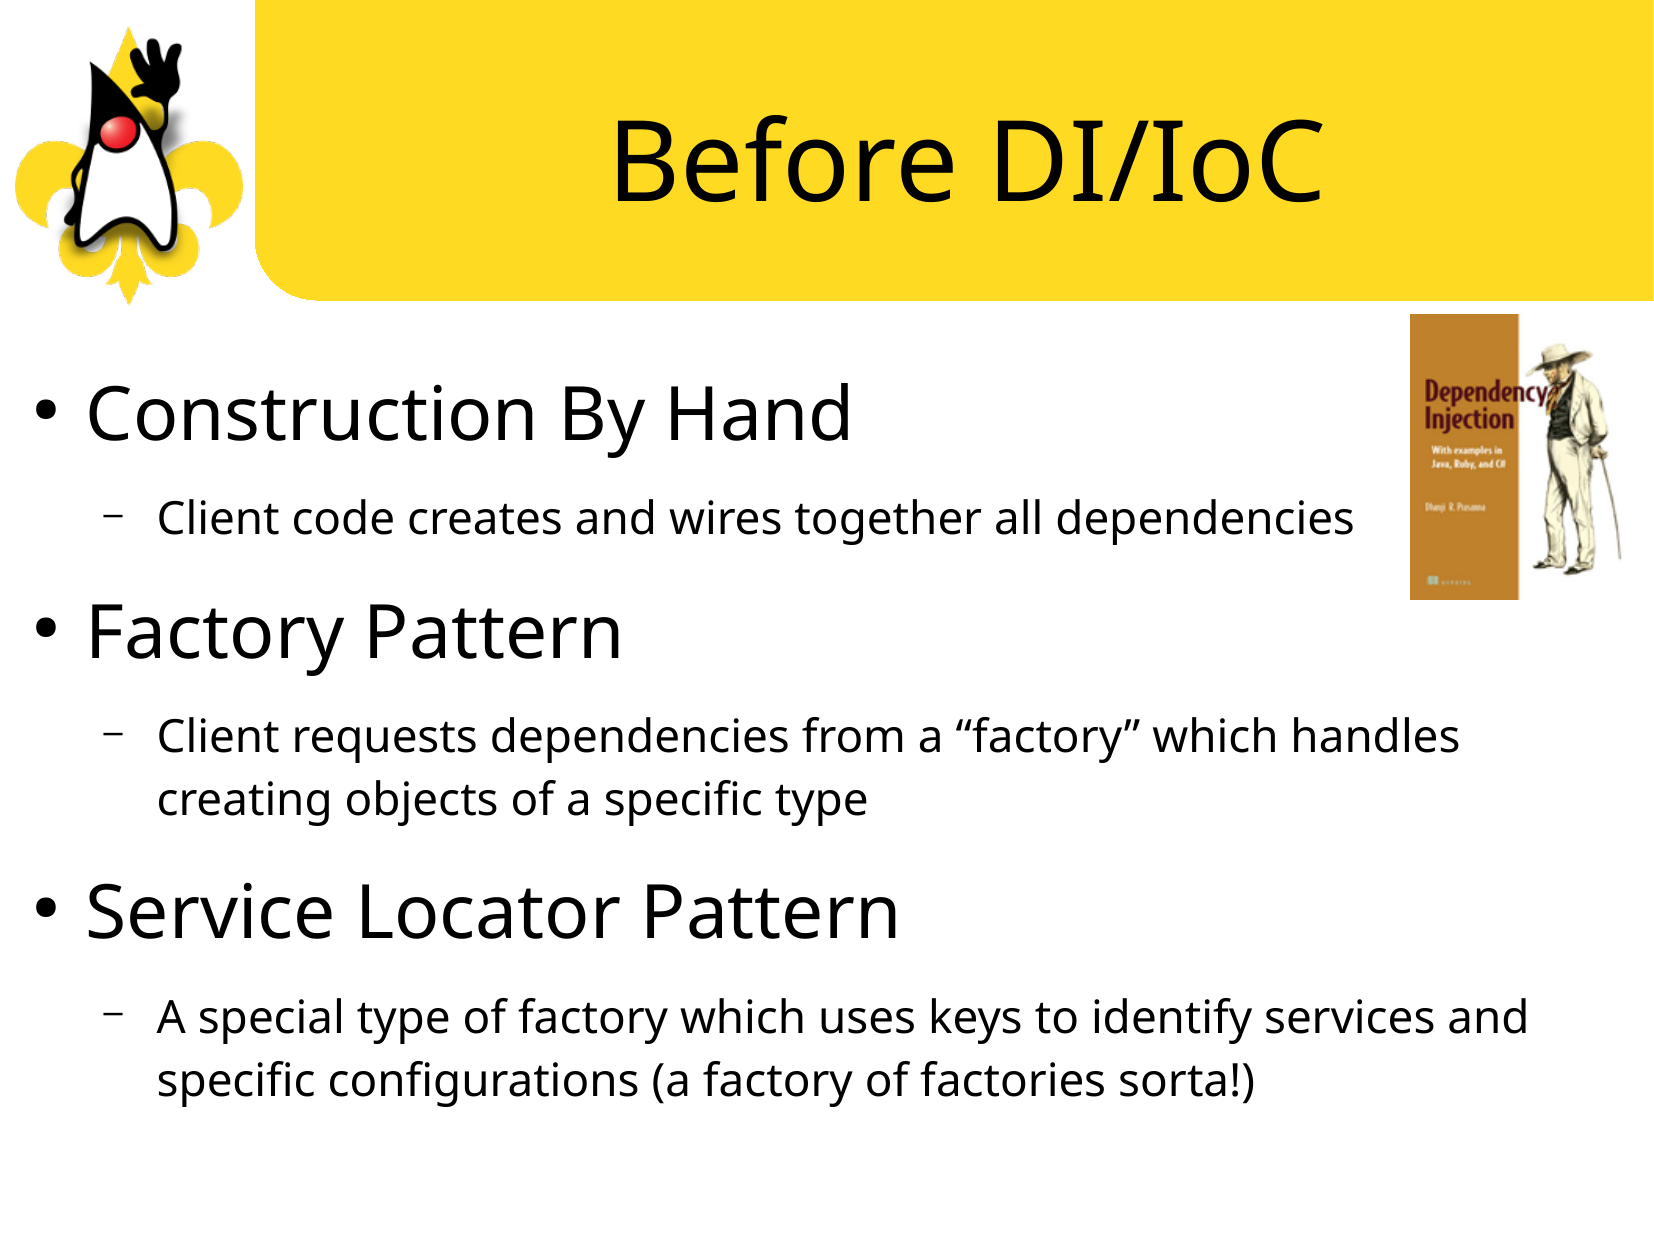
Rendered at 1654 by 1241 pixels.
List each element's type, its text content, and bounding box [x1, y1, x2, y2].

picture [15, 26, 243, 306]
title Before DI/IoC [300, 15, 1636, 301]
picture [1410, 314, 1637, 600]
list Construction By Hand Client code creates and wires together all dependencies Factory Pattern Client requests dependencies from a “factory” which handles creating objects of a specific type Service Locator Pattern A special type of factory which uses keys to identify services and specific configurations (a factory of factories sorta!) [15, 360, 1636, 1201]
